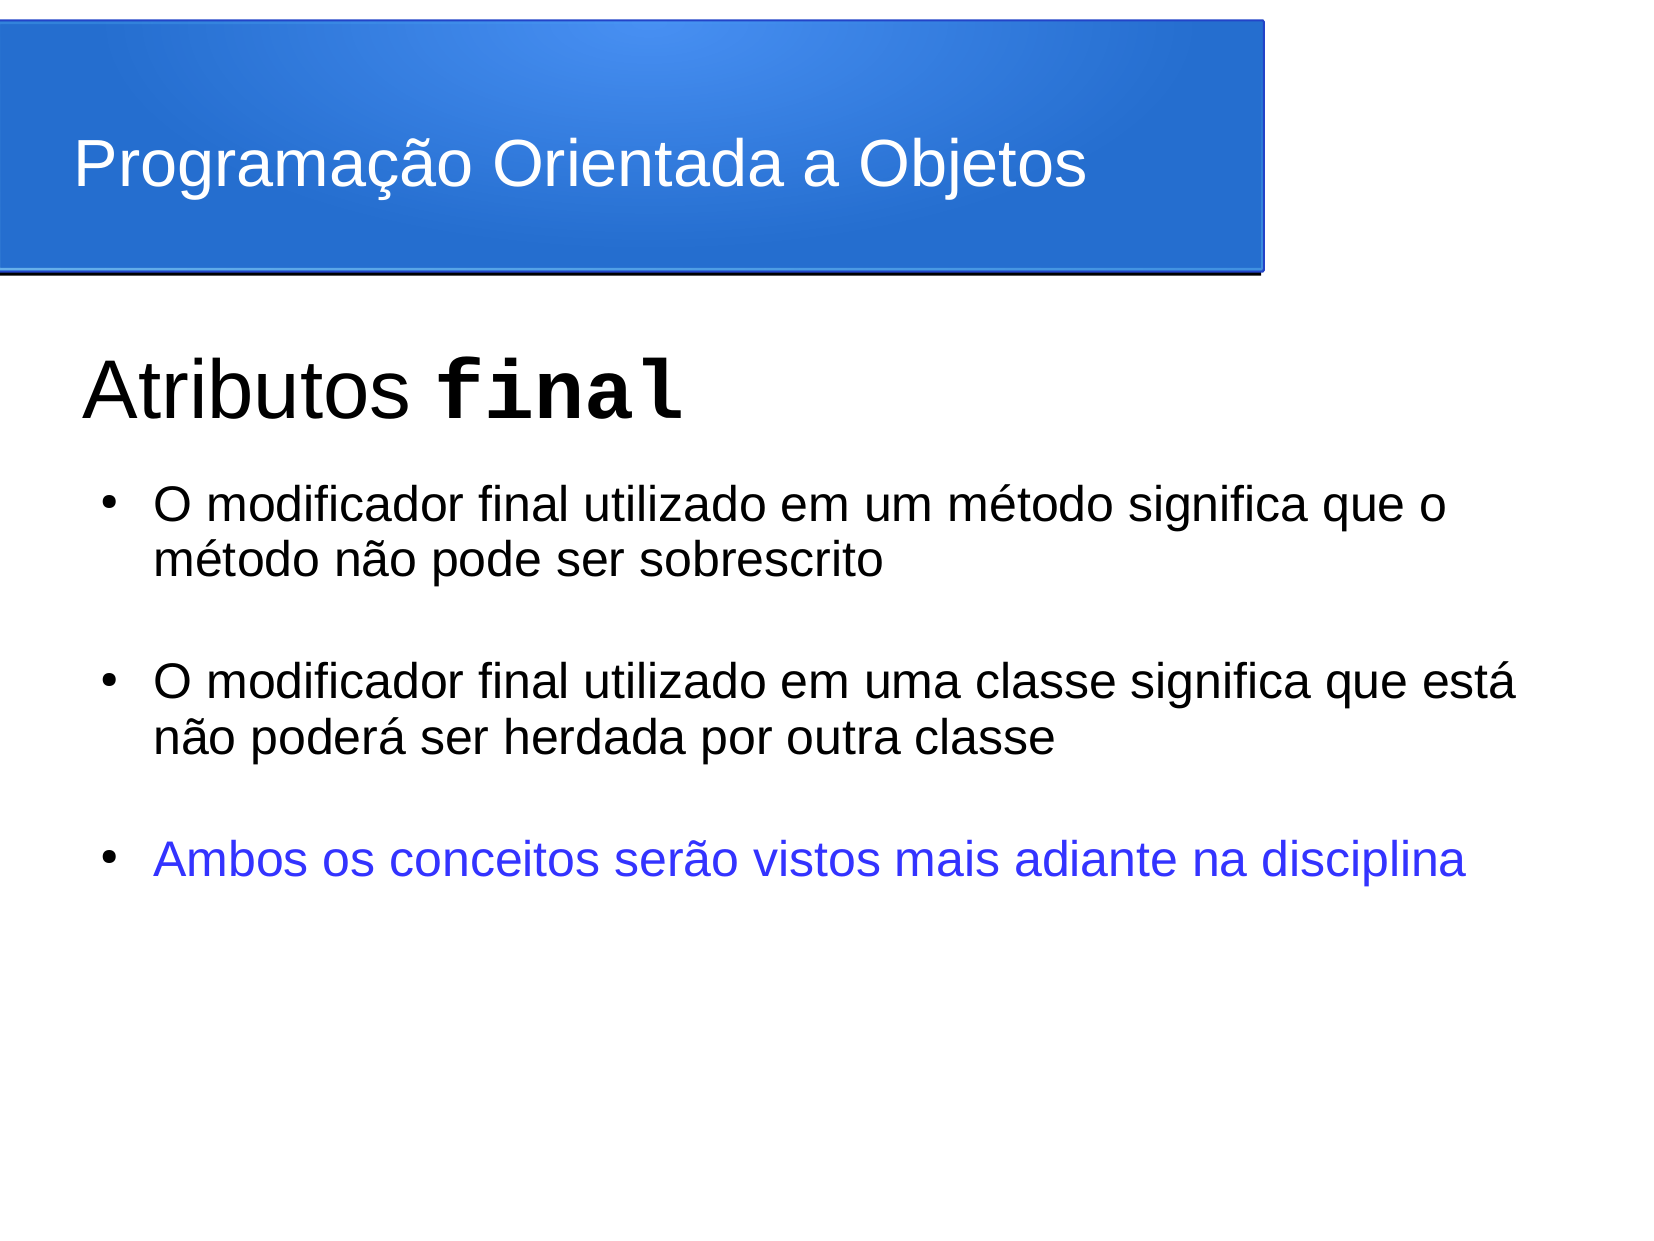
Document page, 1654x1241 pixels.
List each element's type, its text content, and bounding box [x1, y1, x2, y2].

text_box Programação Orientada a Objetos [73, 125, 1123, 201]
list Atributos final O modificador final utilizado em um método significa que o método não pode ser sobrescrito O modificador final utilizado em uma classe significa que está não poderá ser herdada por outra classe Ambos os conceitos serão vistos mais adiante na disciplina [82, 343, 1524, 1063]
